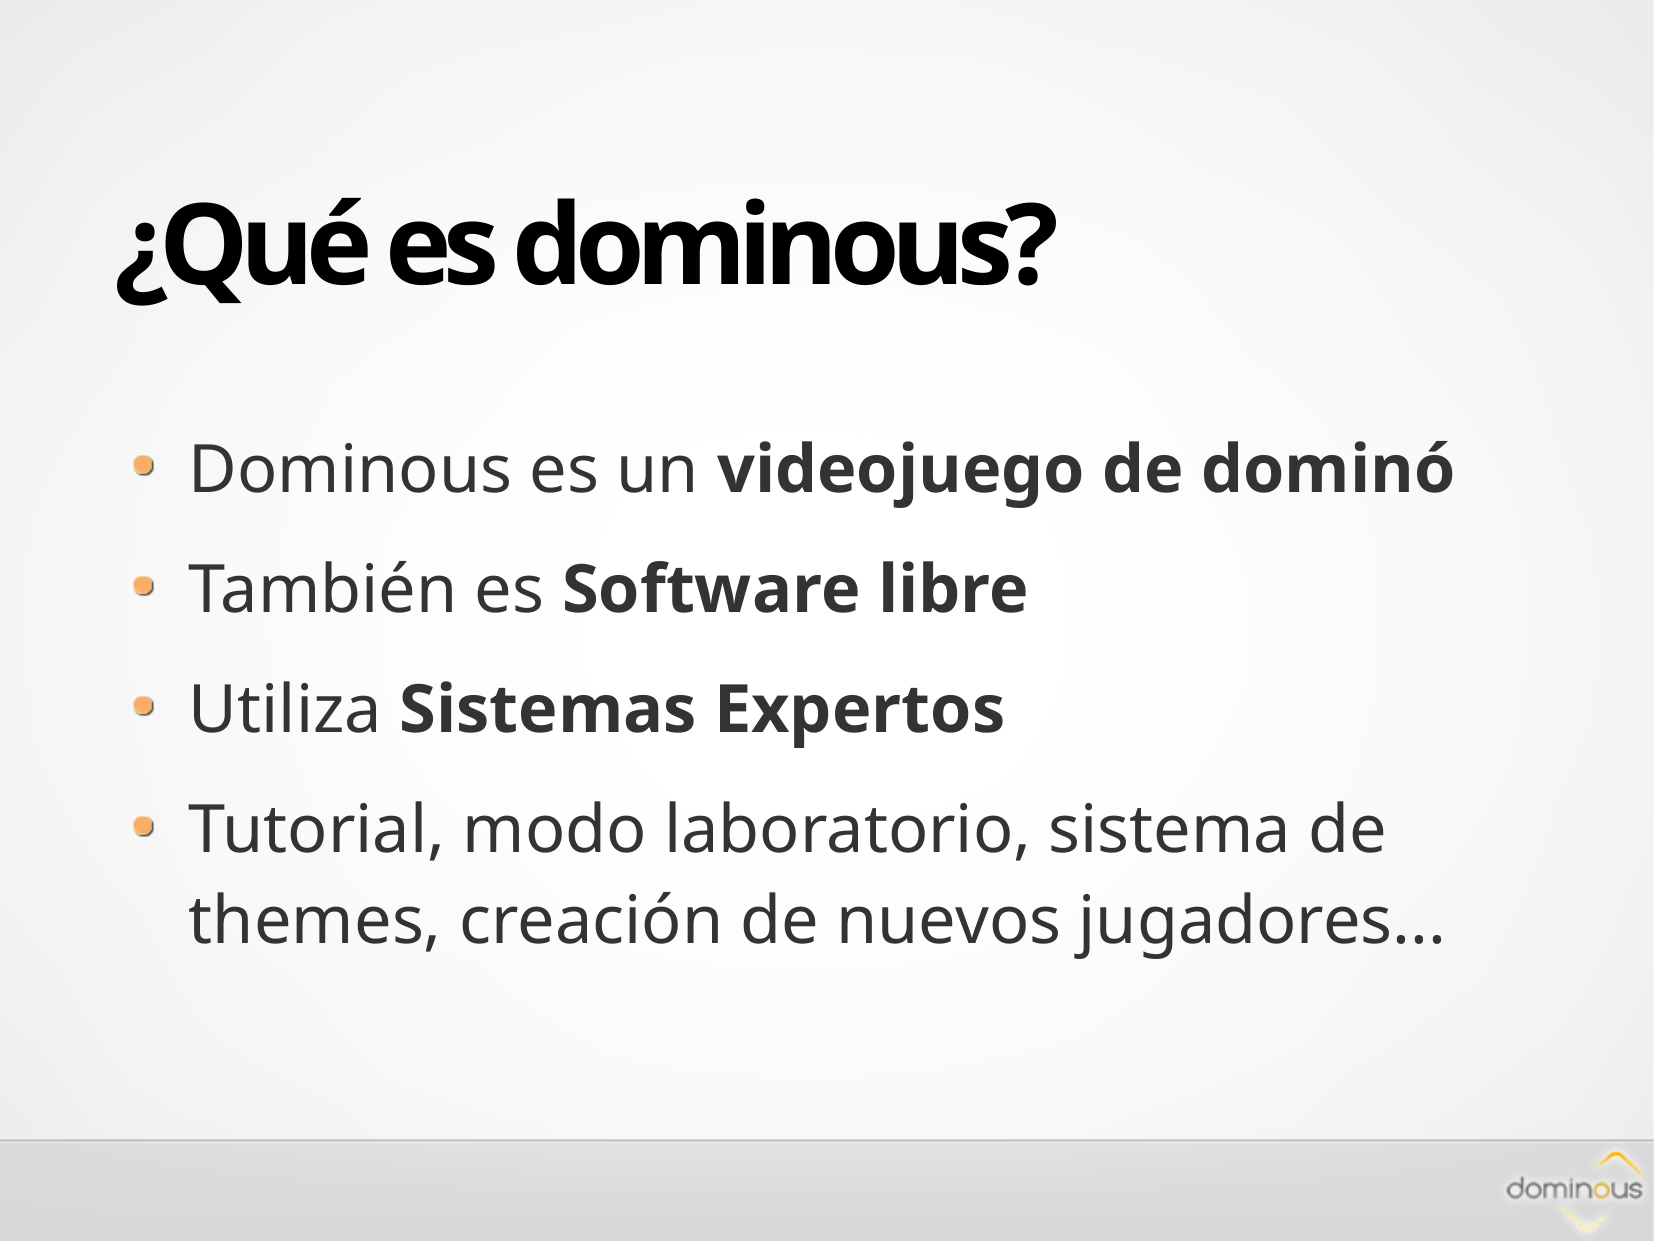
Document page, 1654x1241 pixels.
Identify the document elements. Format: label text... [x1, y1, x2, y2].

text_box ¿Qué es dominous? [99, 179, 1565, 355]
picture [0, 0, 1654, 1241]
text_box Dominous es un videojuego de dominó También es Software libre Utiliza Sistemas Expertos Tutorial, modo laboratorio, sistema de themes, creación de nuevos jugadores... [118, 413, 1565, 1034]
